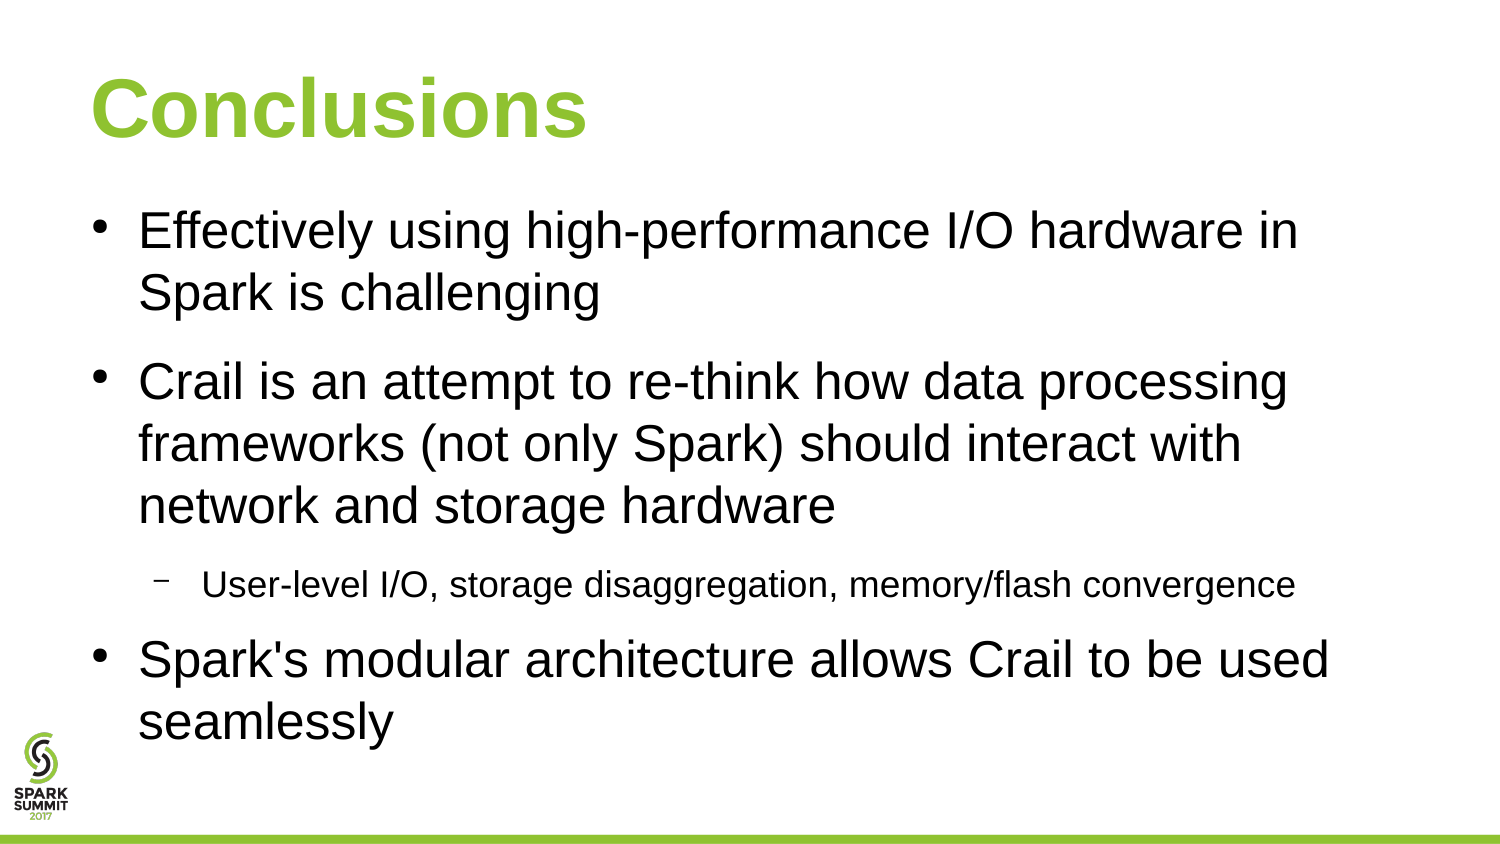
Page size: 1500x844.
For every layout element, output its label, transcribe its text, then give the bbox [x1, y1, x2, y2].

list Effectively using high-performance I/O hardware in Spark is challenging Crail is an attempt to re-think how data processing frameworks (not only Spark) should interact with network and storage hardware User-level I/O, storage disaggregation, memory/flash convergence Spark's modular architecture allows Crail to be used seamlessly [75, 196, 1426, 754]
title Conclusions [75, 33, 1425, 175]
picture [13, 731, 69, 833]
